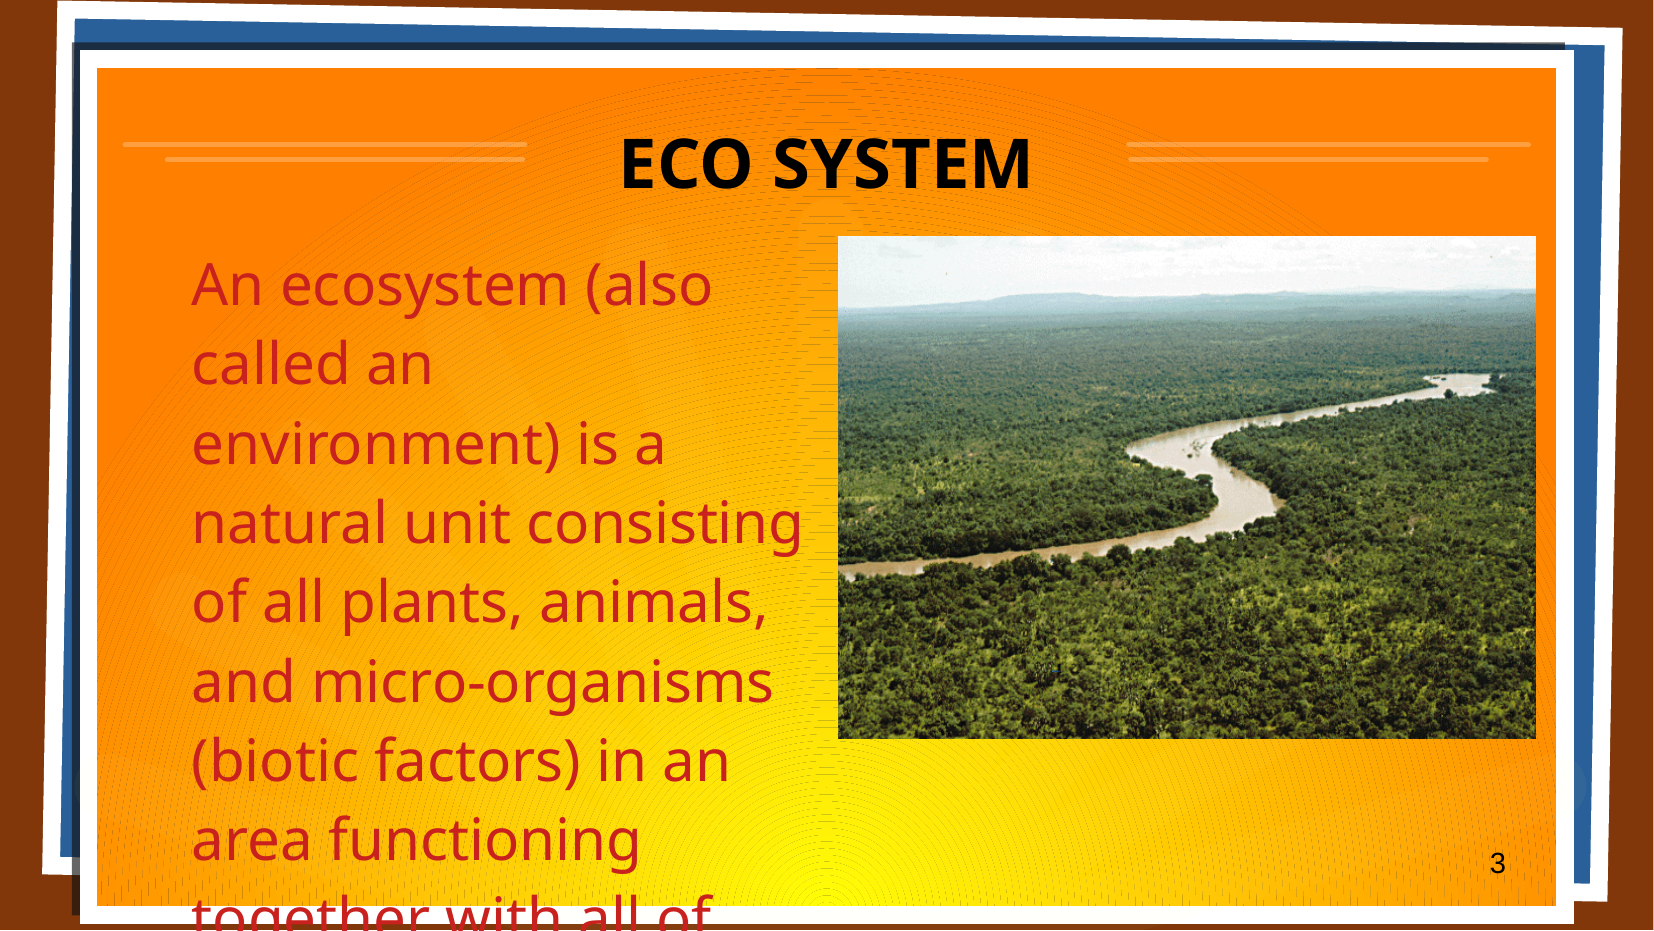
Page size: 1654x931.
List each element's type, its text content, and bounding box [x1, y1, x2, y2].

title ECO SYSTEM [531, 88, 1123, 237]
picture [838, 236, 1536, 739]
text_box An ecosystem (also called an environment) is a natural unit consisting of all plants, animals, and micro-organisms (biotic factors) in an area functioning together with all of the non-living physical (abiotic) factors of the environment.[34] [177, 236, 827, 768]
